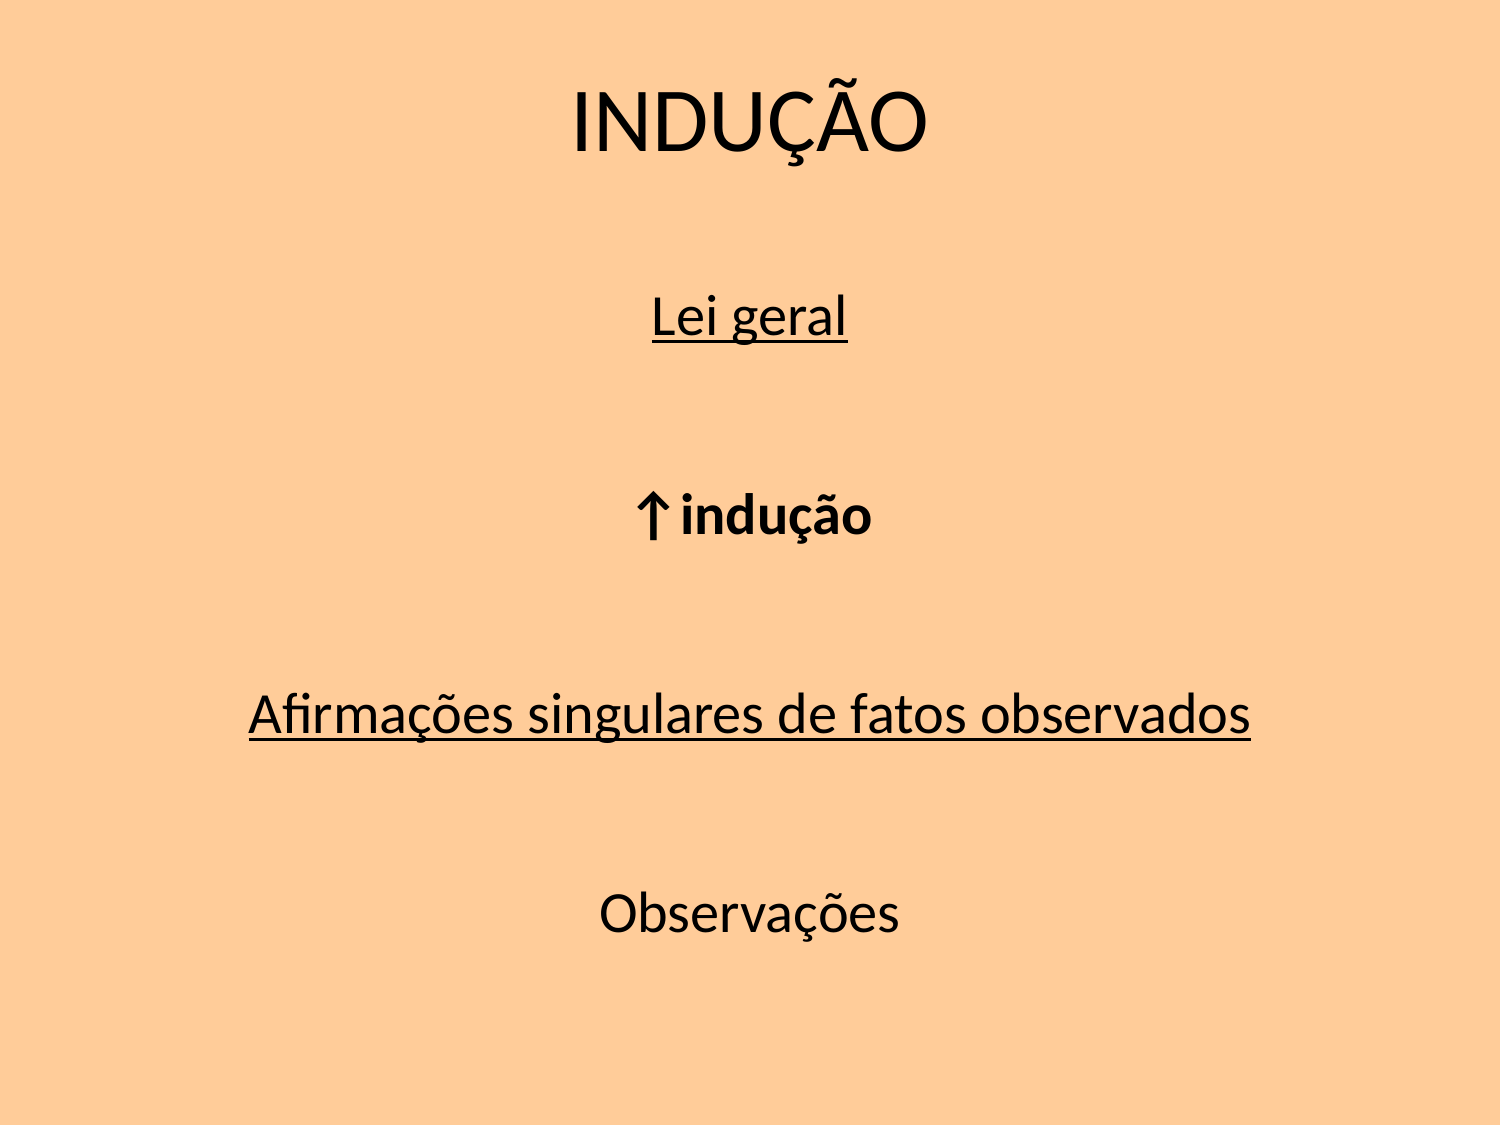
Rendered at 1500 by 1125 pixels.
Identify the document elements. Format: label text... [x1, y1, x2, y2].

title INDUÇÃO [75, 45, 1425, 233]
list Lei geral ↑indução Afirmações singulares de fatos observados Observações [75, 262, 1425, 1028]
